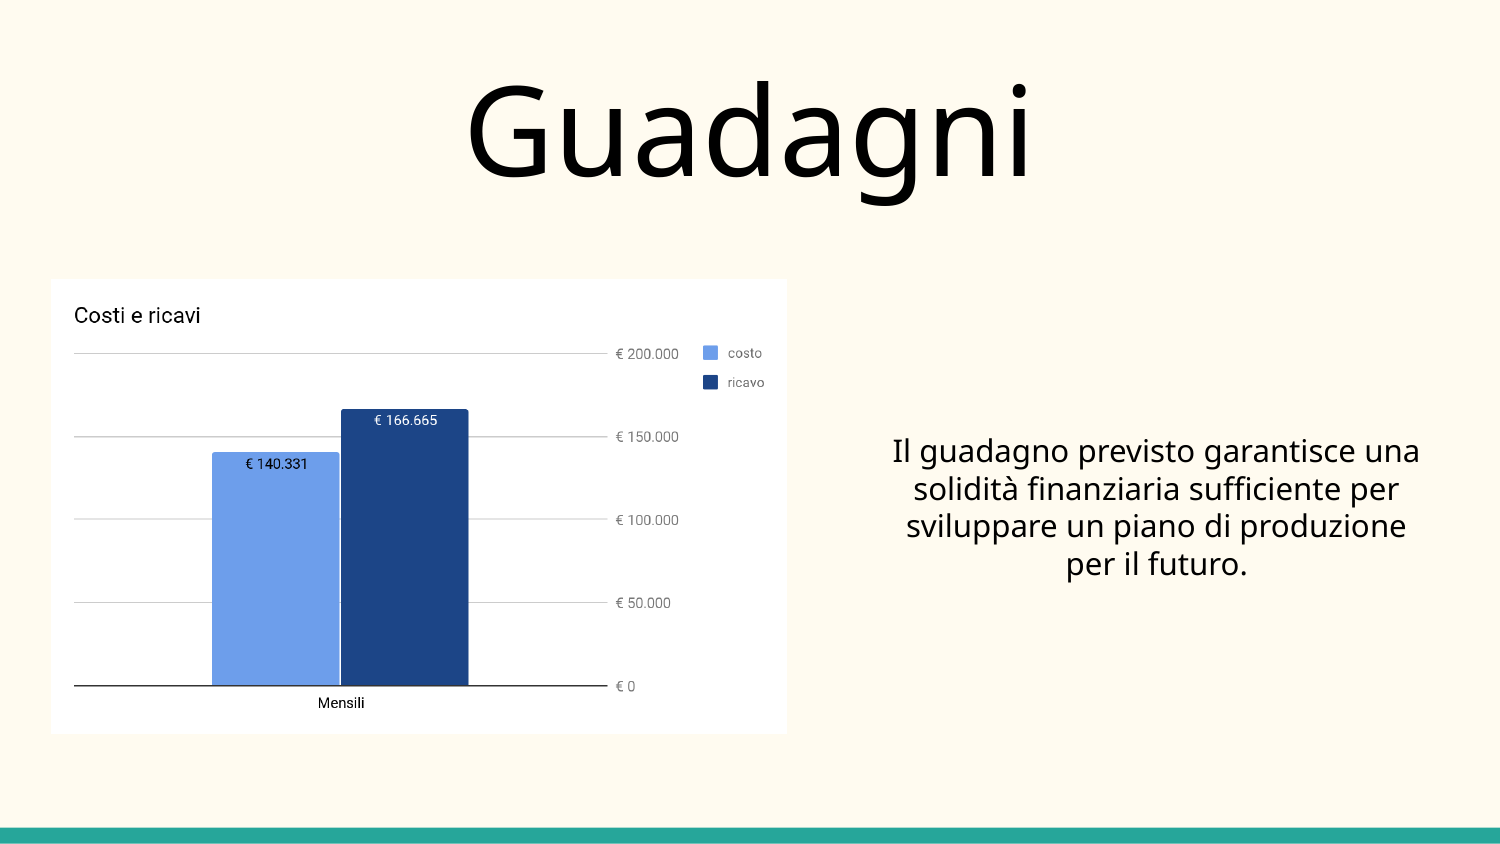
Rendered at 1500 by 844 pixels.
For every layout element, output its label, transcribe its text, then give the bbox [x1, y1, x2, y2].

title Guadagni [51, 76, 1449, 177]
picture [51, 279, 787, 734]
text_box Il guadagno previsto garantisce una solidità finanziaria sufficiente per sviluppare un piano di produzione per il futuro. [864, 397, 1449, 616]
